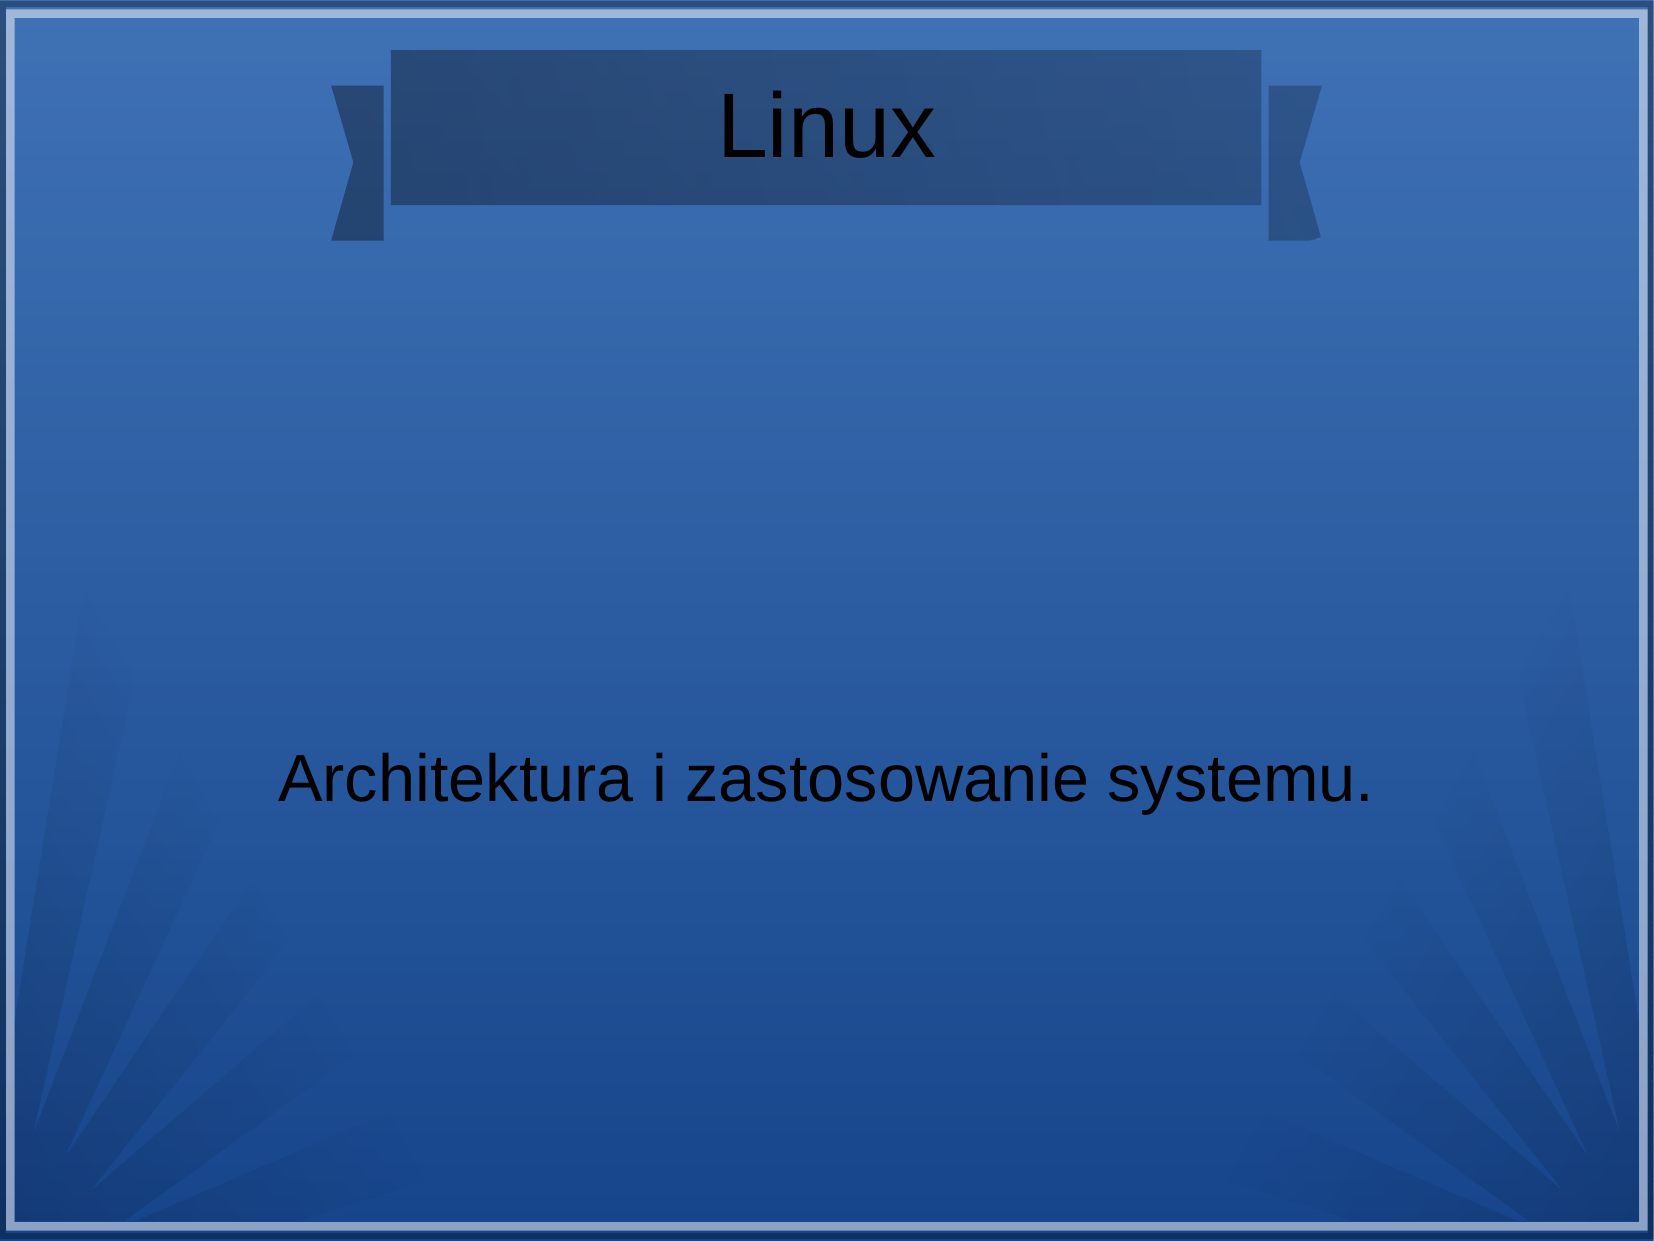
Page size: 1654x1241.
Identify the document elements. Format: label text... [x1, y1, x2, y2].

subtitle Architektura i zastosowanie systemu. [82, 299, 1571, 1241]
title Linux [389, 47, 1264, 205]
